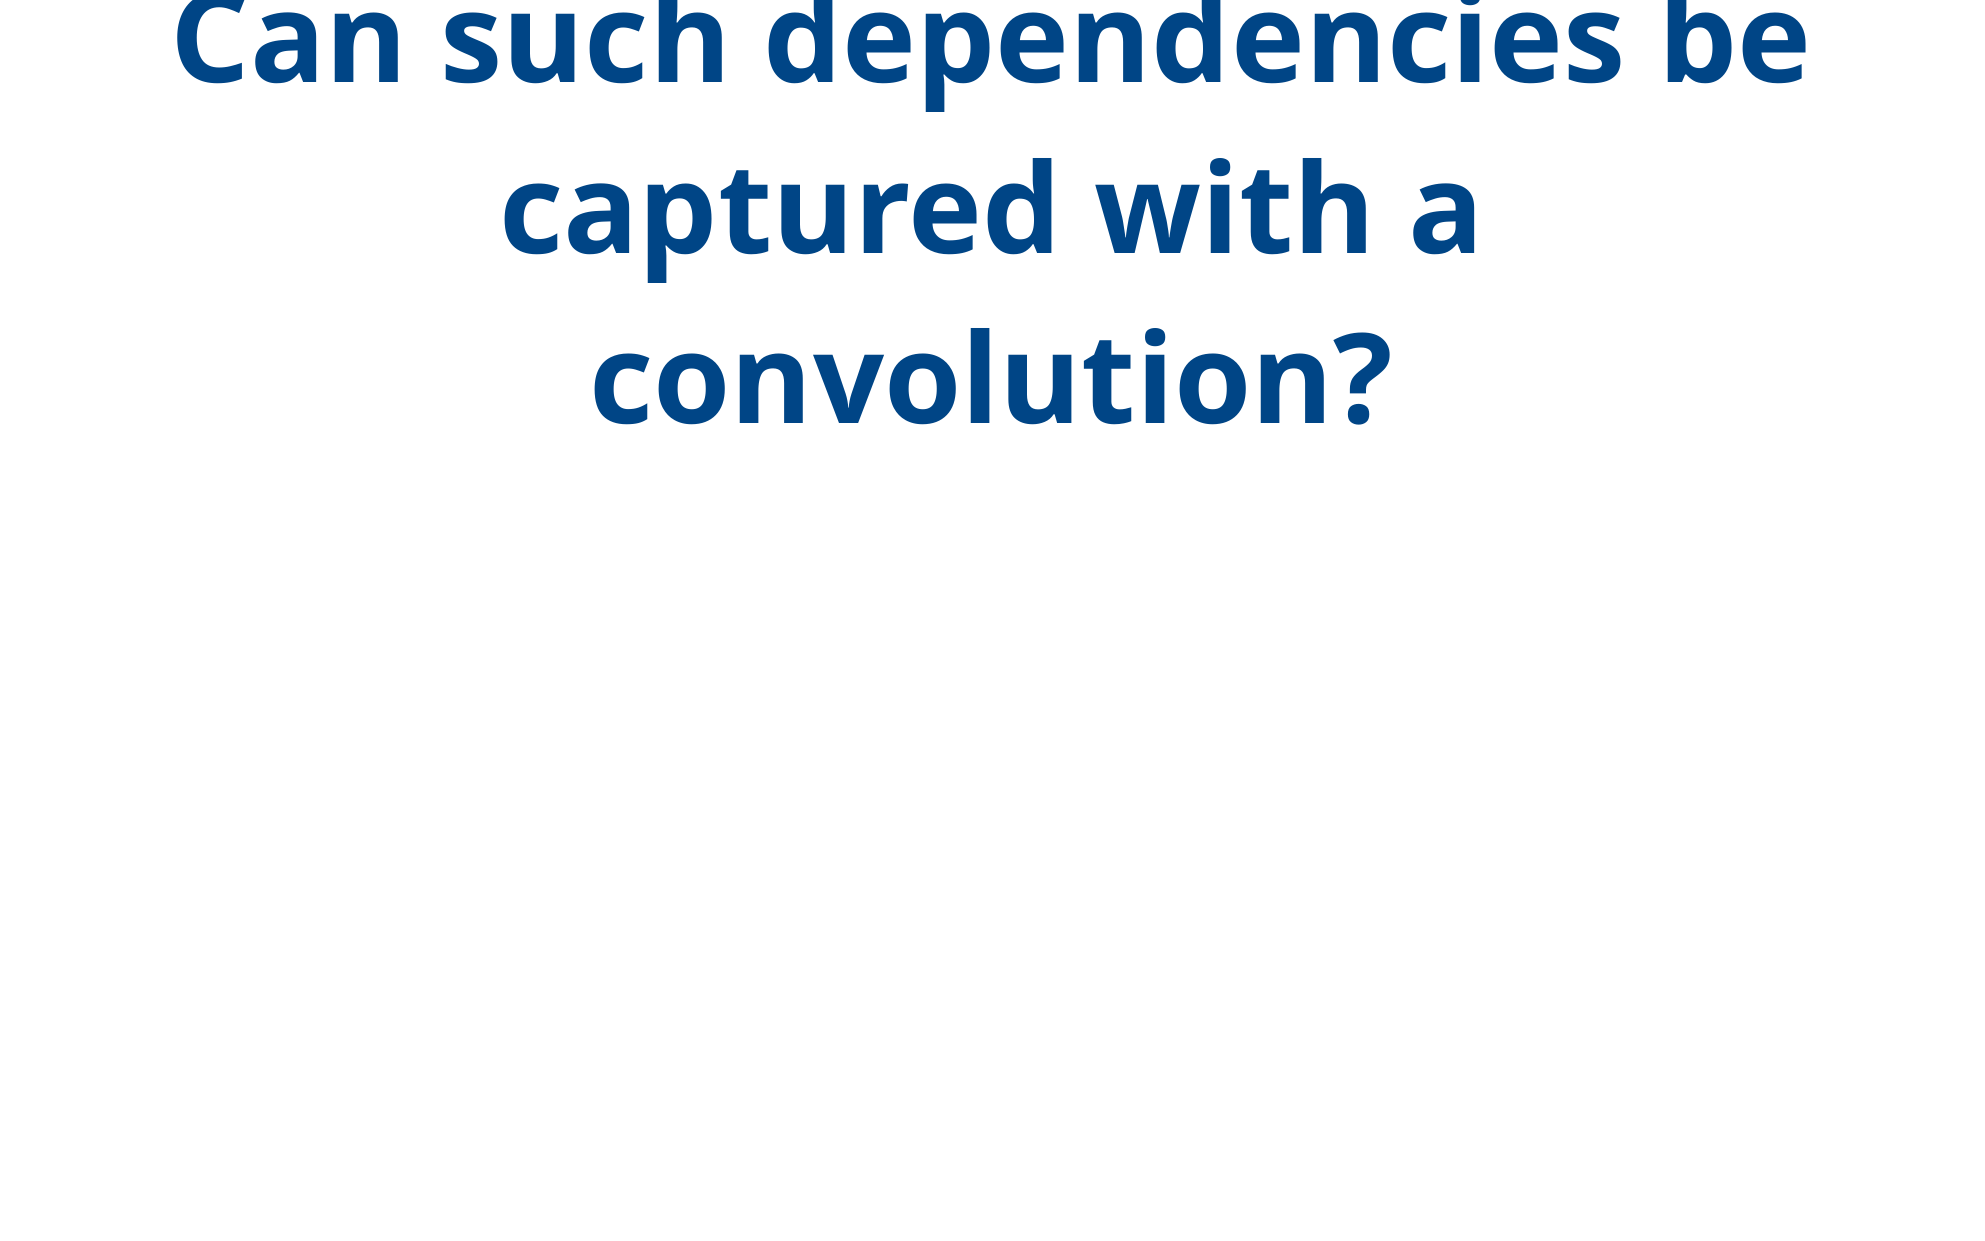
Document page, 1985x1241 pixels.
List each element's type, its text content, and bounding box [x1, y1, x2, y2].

title Can such dependencies be captured with a convolution? [99, 49, 1885, 360]
